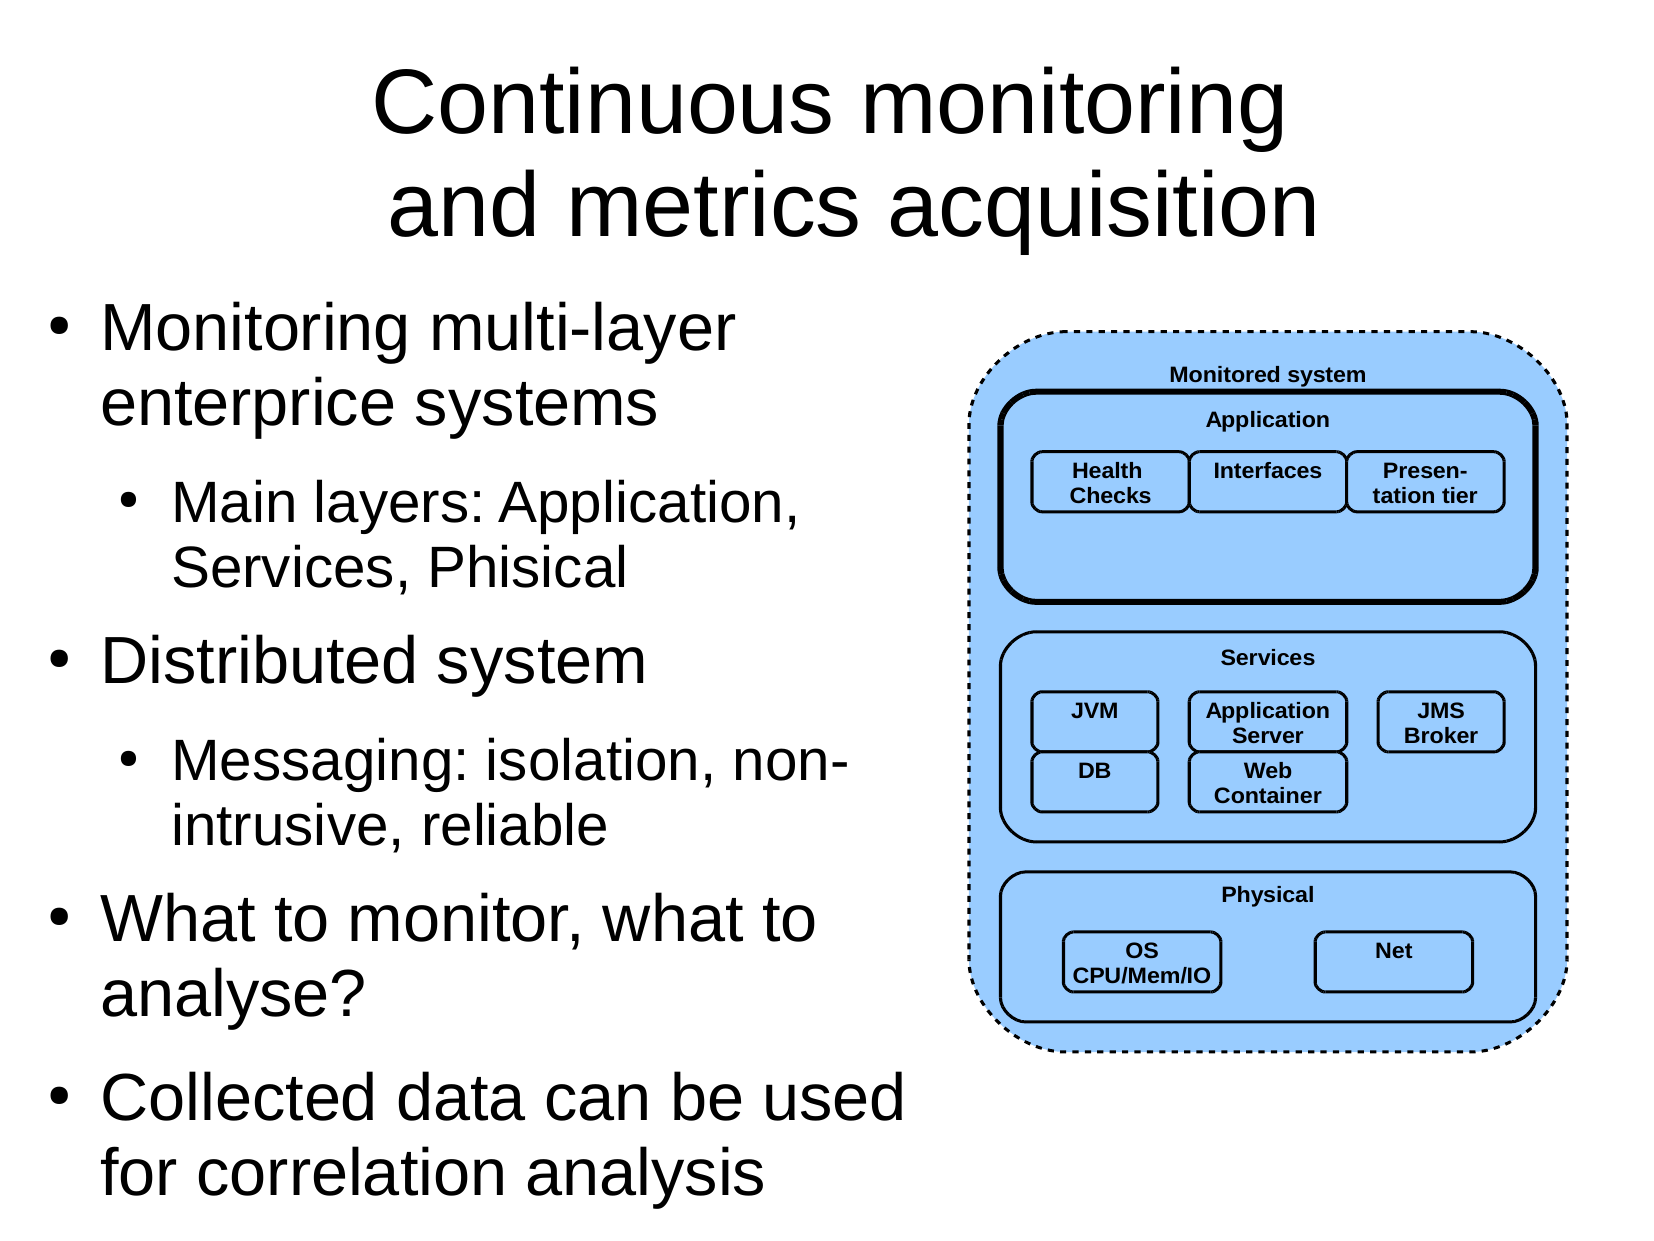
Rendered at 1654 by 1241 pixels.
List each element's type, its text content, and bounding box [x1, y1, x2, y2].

title Continuous monitoring and metrics acquisition [82, 49, 1571, 257]
list Monitoring multi-layer enterprice systems Main layers: Application, Services, Phisical Distributed system Messaging: isolation, non-intrusive, reliable What to monitor, what to analyse? Collected data can be used for correlation analysis [29, 290, 945, 1209]
chart [856, 290, 1631, 1123]
